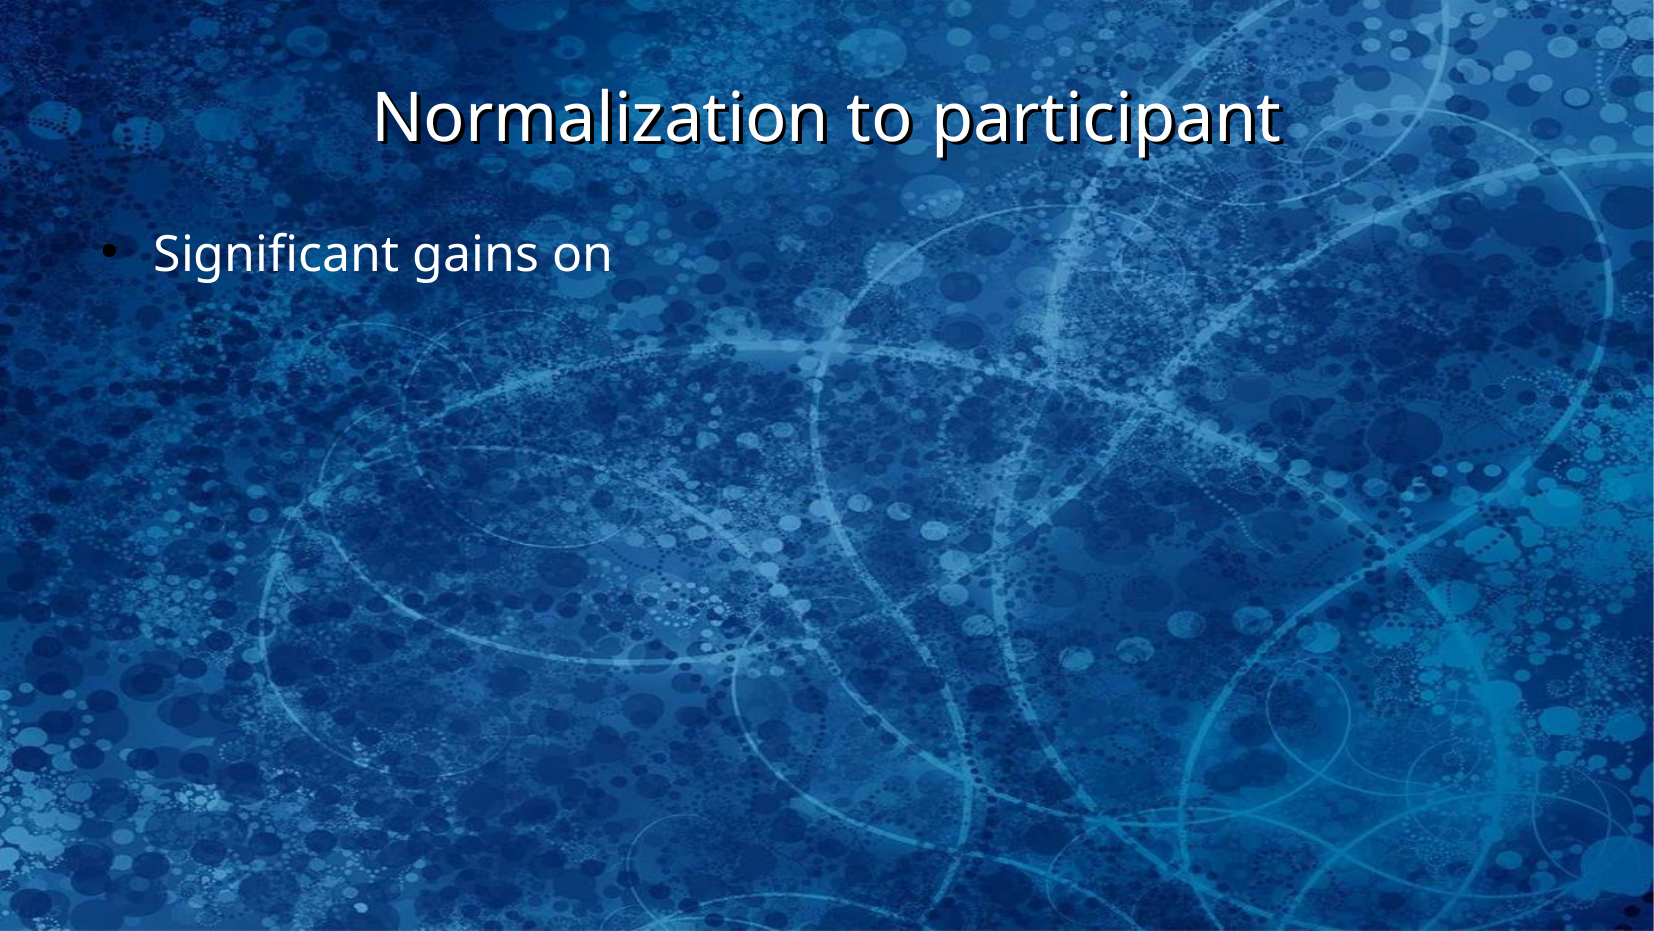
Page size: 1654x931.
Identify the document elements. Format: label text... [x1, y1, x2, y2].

list Significant gains on [82, 217, 1571, 758]
title Normalization to participant [82, 37, 1571, 193]
picture [0, 0, 1654, 931]
